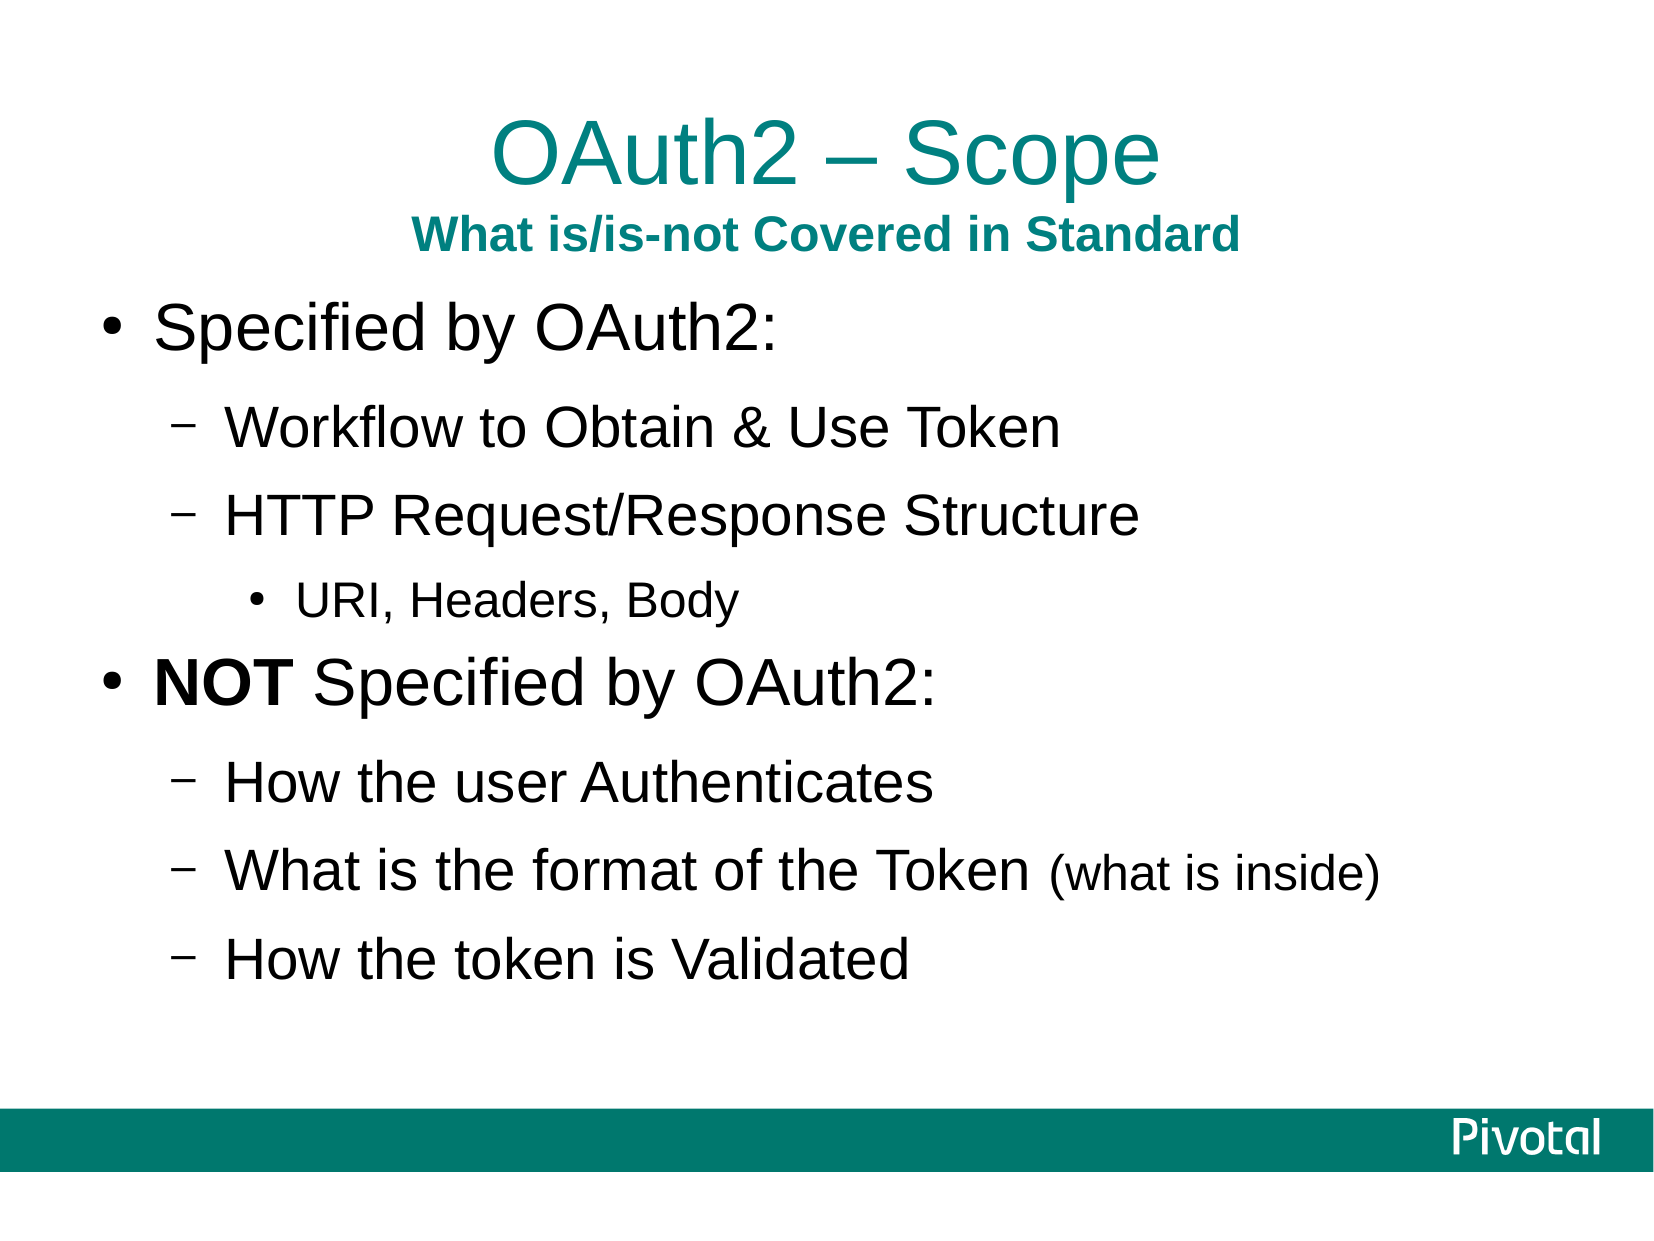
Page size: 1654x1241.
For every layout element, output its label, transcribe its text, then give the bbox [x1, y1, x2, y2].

picture [1452, 1115, 1601, 1158]
text_box What is/is-not Covered in Standard [0, 198, 1654, 274]
list Specified by OAuth2: Workflow to Obtain & Use Token HTTP Request/Response Structure URI, Headers, Body NOT Specified by OAuth2: How the user Authenticates What is the format of the Token (what is inside) How the token is Validated [82, 290, 1571, 1109]
title OAuth2 – Scope [82, 49, 1571, 198]
